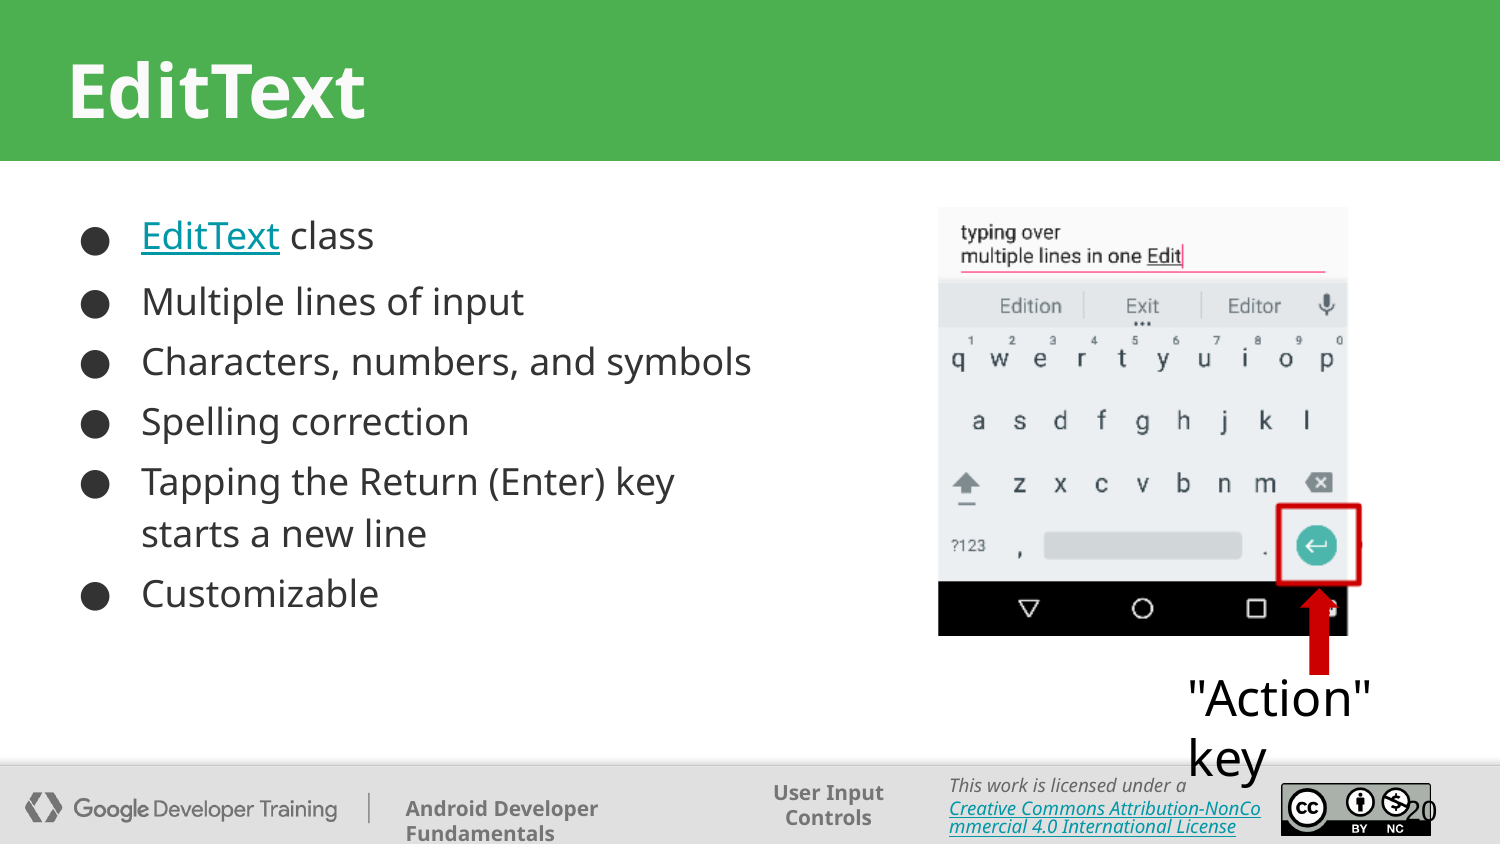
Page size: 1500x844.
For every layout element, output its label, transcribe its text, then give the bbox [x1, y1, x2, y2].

text_box [1299, 588, 1339, 675]
title EditText [51, 28, 1449, 122]
slide_number <number> [1389, 777, 1480, 842]
picture [0, 161, 1500, 844]
text_box "Action" key [1172, 651, 1462, 739]
list EditText class Multiple lines of input Characters, numbers, and symbols Spelling correction Tapping the Return (Enter) key starts a new line Customizable [51, 189, 930, 749]
